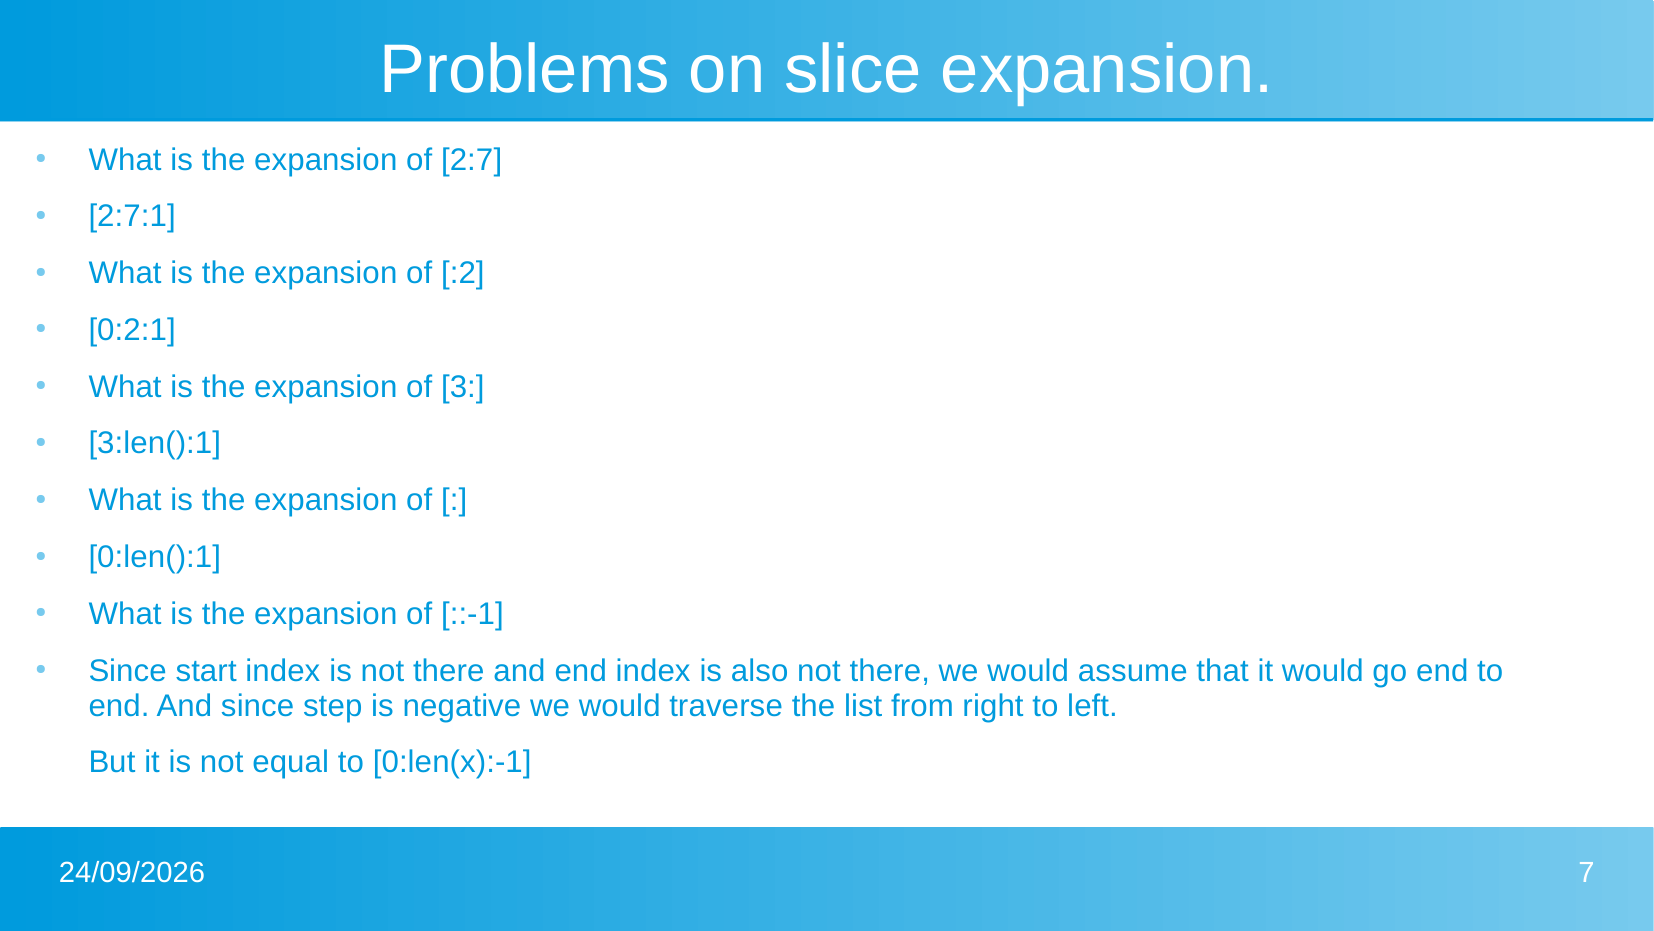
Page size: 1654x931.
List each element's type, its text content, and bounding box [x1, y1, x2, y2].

list What is the expansion of [2:7] [2:7:1] What is the expansion of [:2] [0:2:1] What is the expansion of [3:] [3:len():1] What is the expansion of [:] [0:len():1] What is the expansion of [::-1] Since start index is not there and end index is also not there, we would assume that it would go end to end. And since step is negative we would traverse the list from right to left. But it is not equal to [0:len(x):-1] [17, 141, 1554, 733]
title Problems on slice expansion. [59, 29, 1595, 108]
